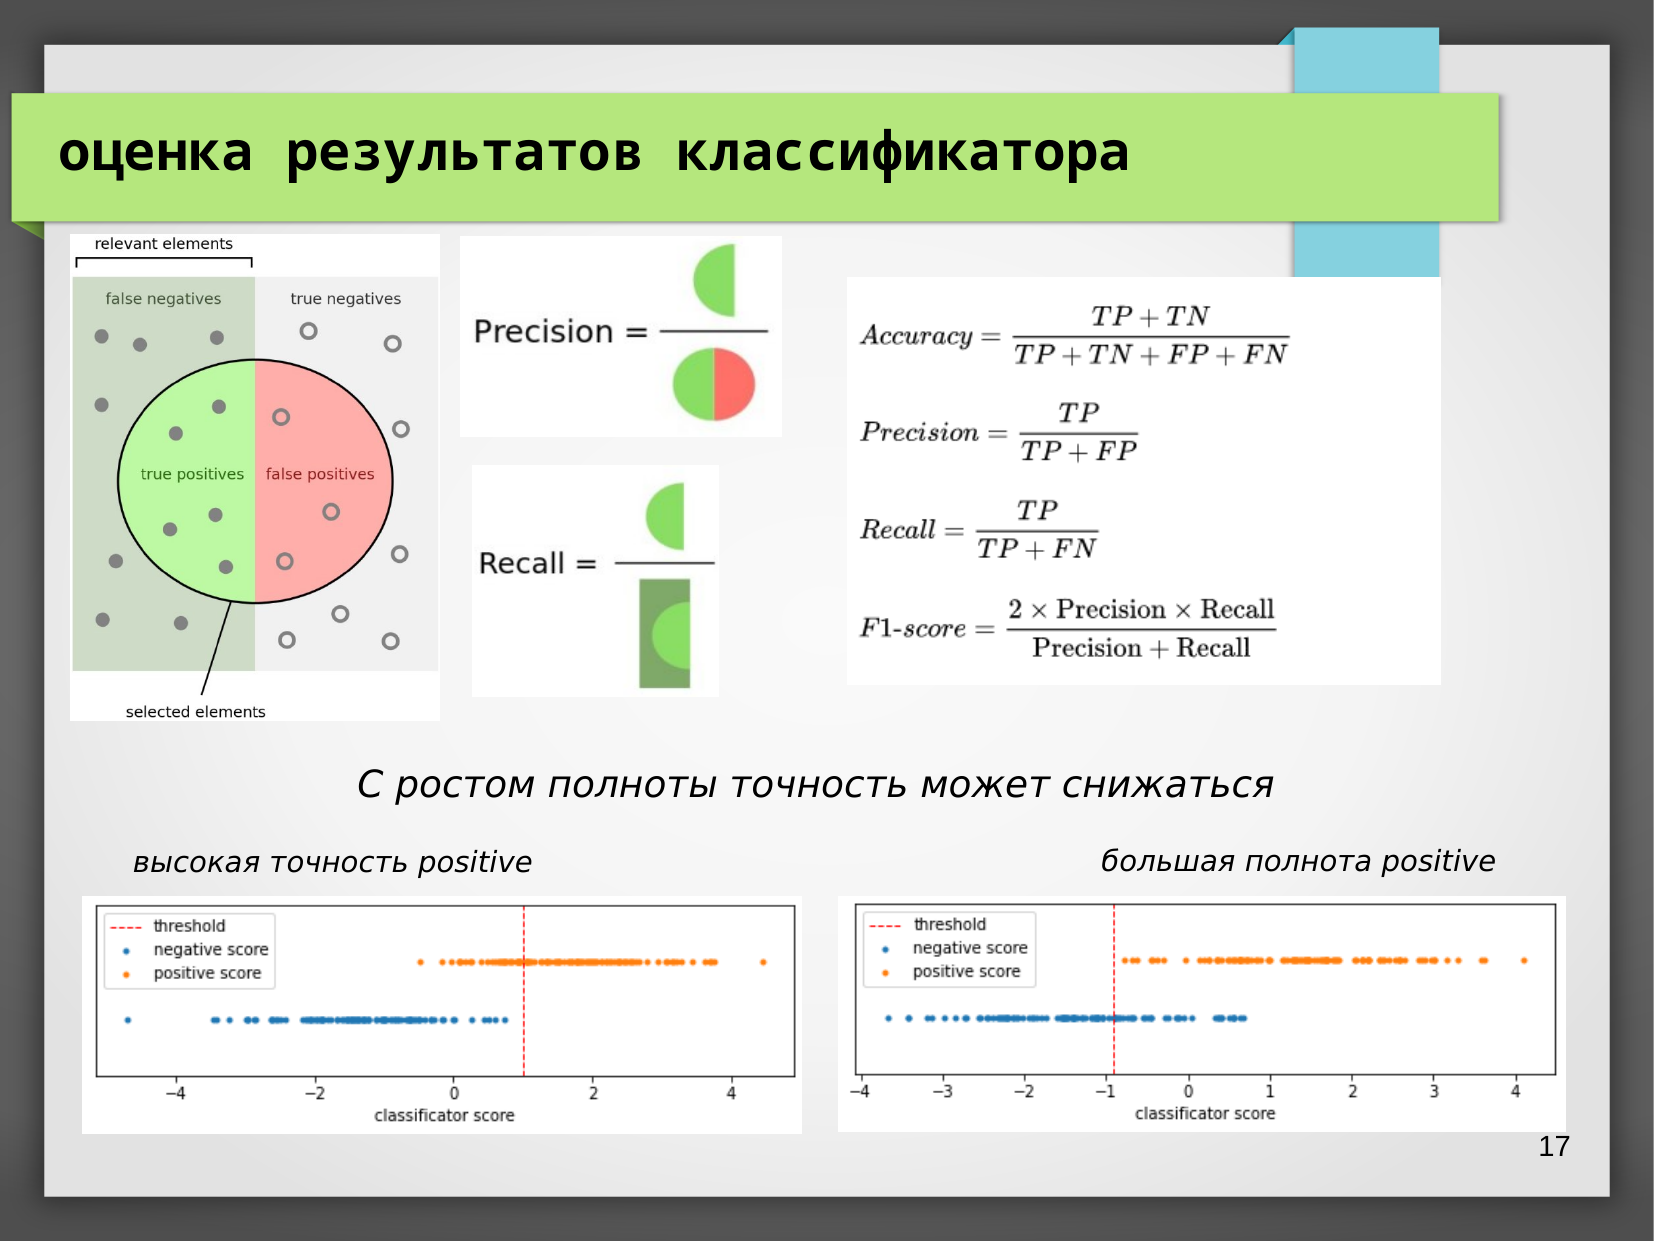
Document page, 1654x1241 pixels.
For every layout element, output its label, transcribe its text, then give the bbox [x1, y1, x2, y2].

text_box С ростом полноты точность может снижаться [342, 755, 1359, 827]
text_box большая полнота positive [1086, 837, 1548, 896]
title оценка результатов классификатора [59, 109, 1217, 190]
text_box высокая точность positive [118, 837, 603, 888]
picture [0, 0, 1654, 1241]
